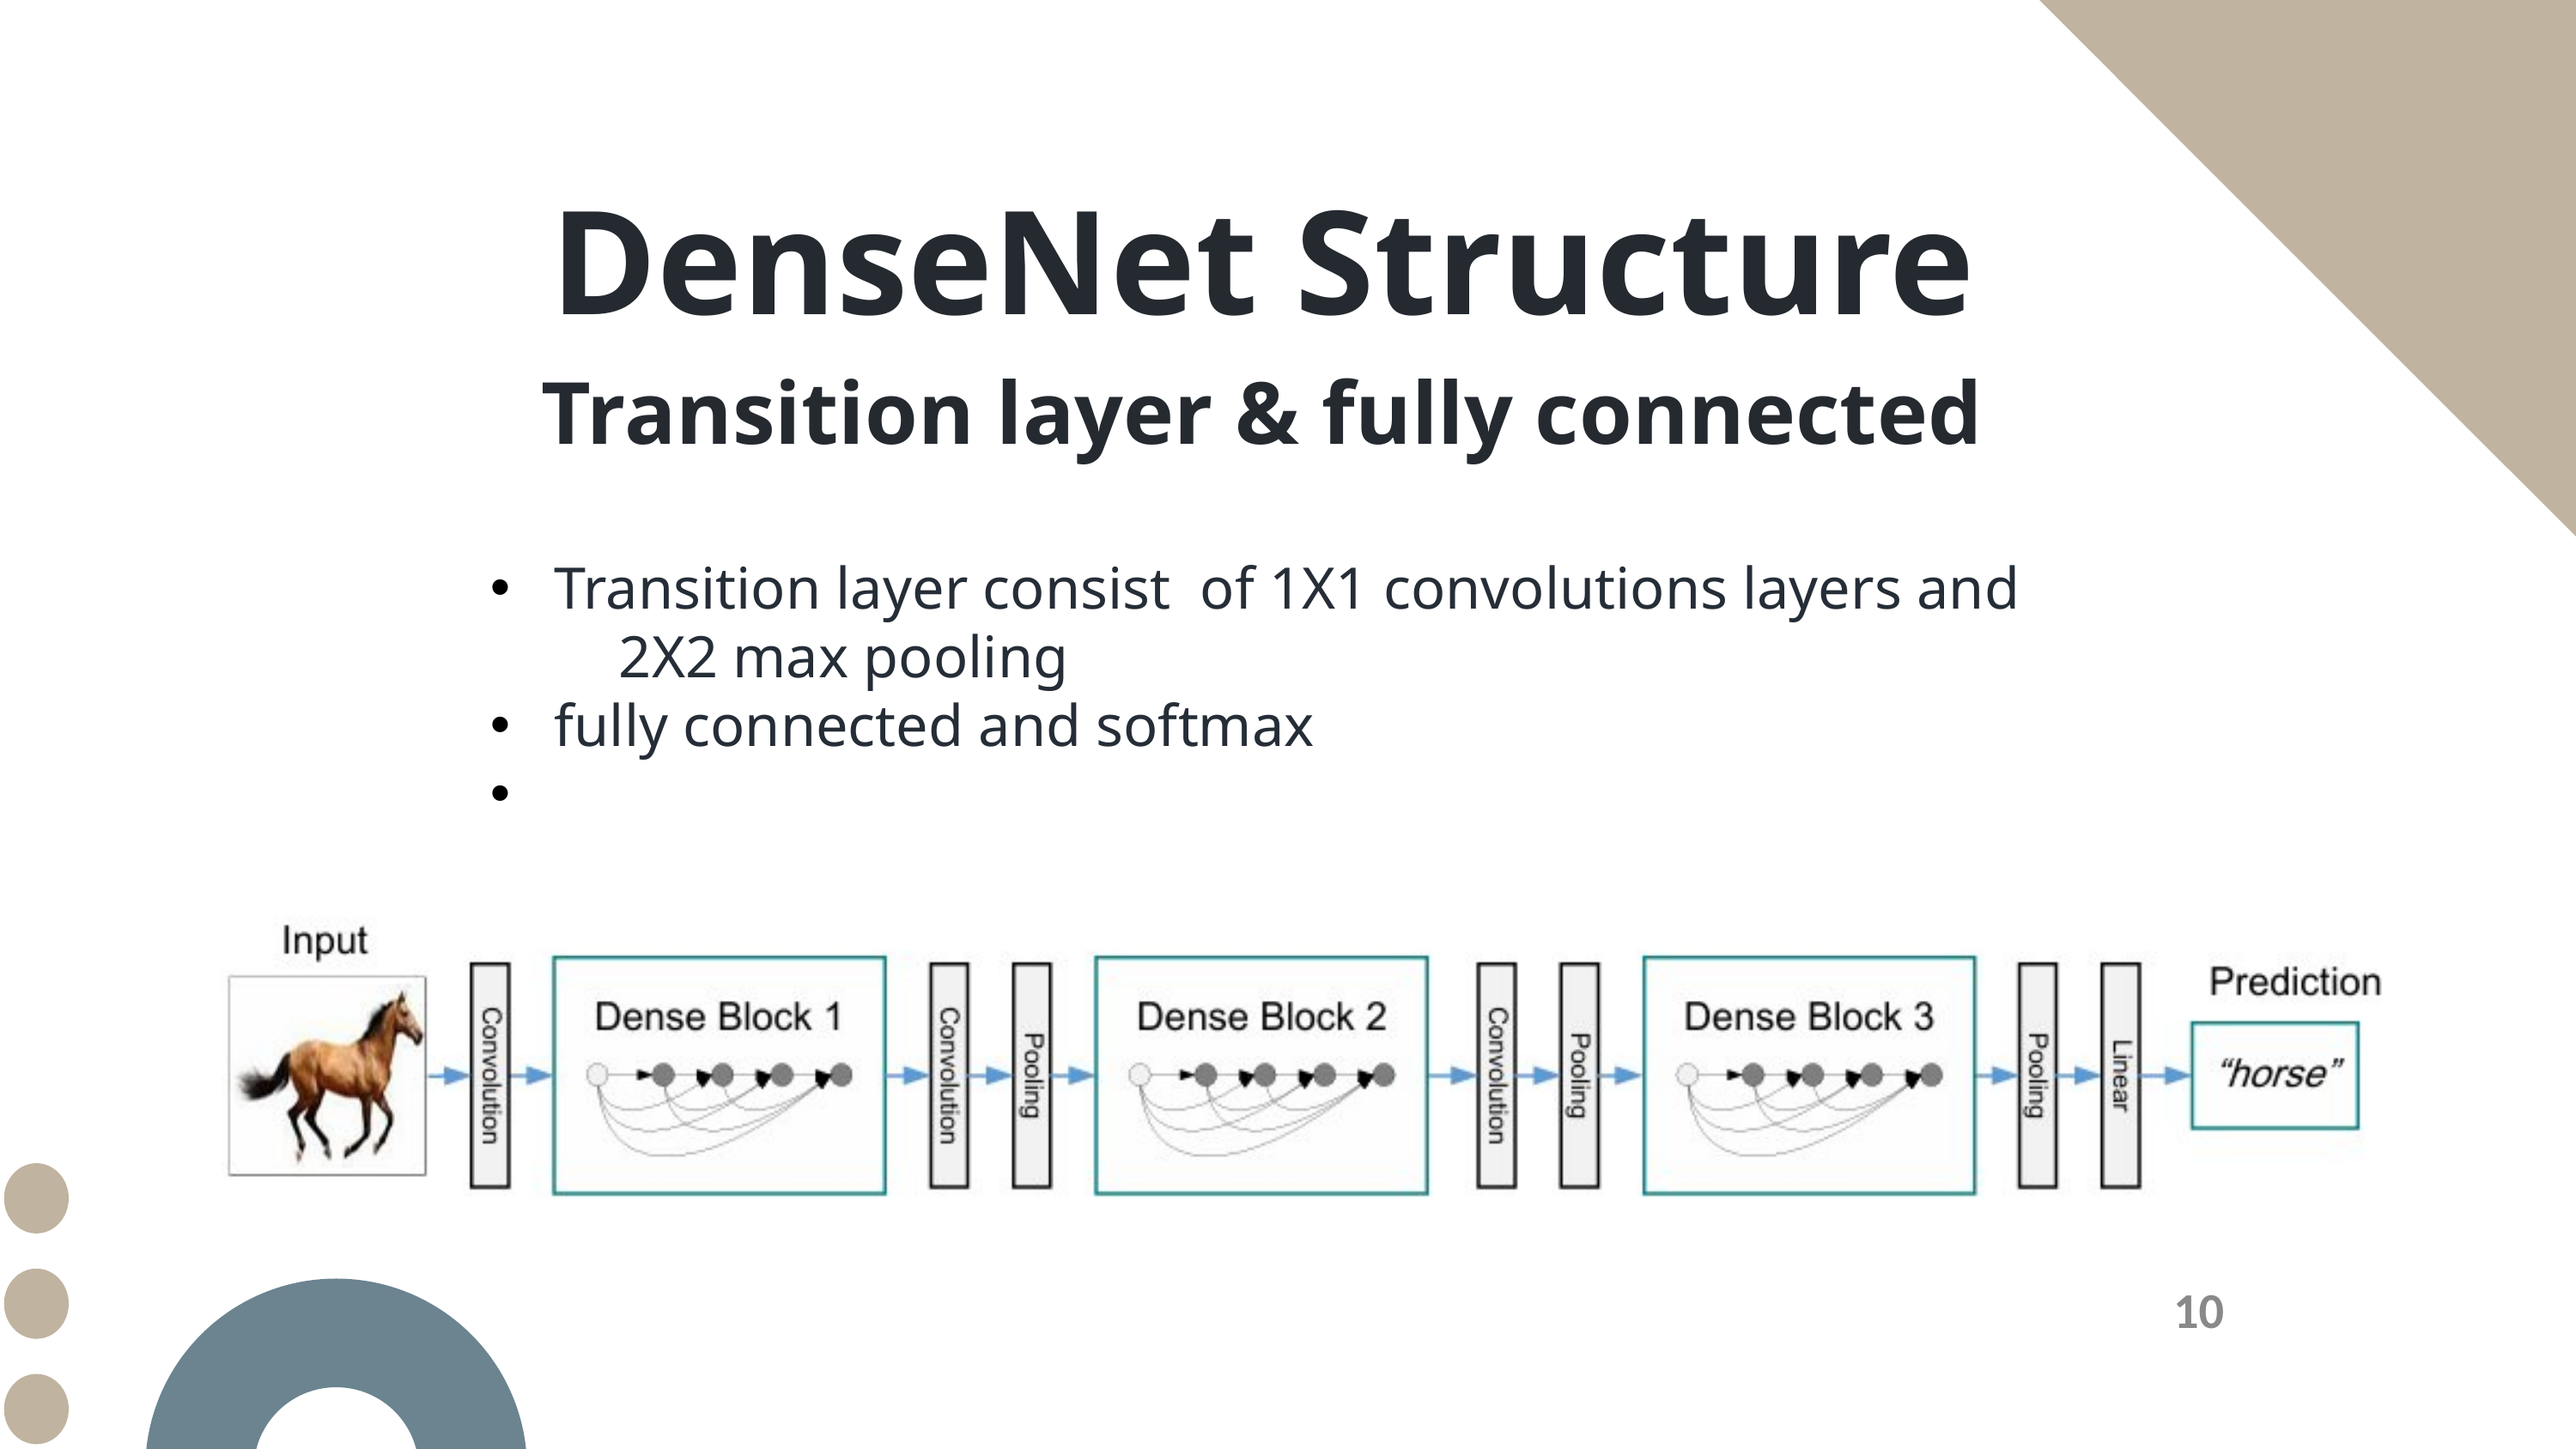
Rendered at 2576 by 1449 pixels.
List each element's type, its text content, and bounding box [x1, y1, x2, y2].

slide_number 10 [2160, 1271, 2461, 1324]
text_box [0, 1158, 73, 1449]
text_box Transition layer & fully connected [527, 346, 1999, 452]
text_box [144, 1278, 528, 1449]
text_box DenseNet Structure [527, 227, 1999, 346]
picture [118, 847, 2458, 1229]
text_box Transition layer consist of 1X1 convolutions layers and 2X2 max pooling fully connected and softmax [489, 552, 2036, 847]
text_box [2021, 0, 2576, 562]
